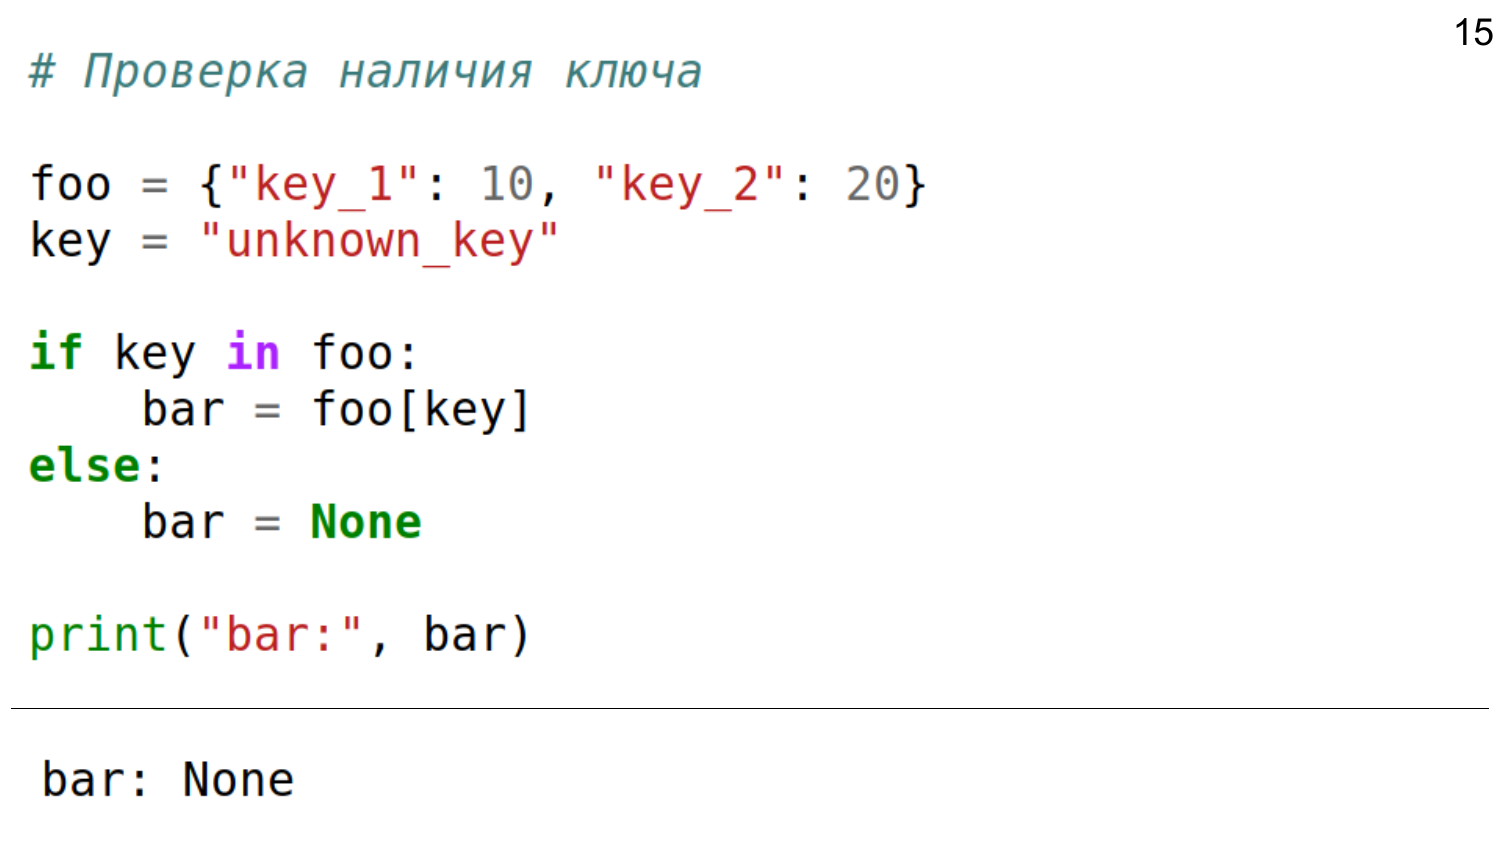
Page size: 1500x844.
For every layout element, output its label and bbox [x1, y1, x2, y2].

picture [28, 743, 308, 815]
picture [14, 36, 942, 676]
